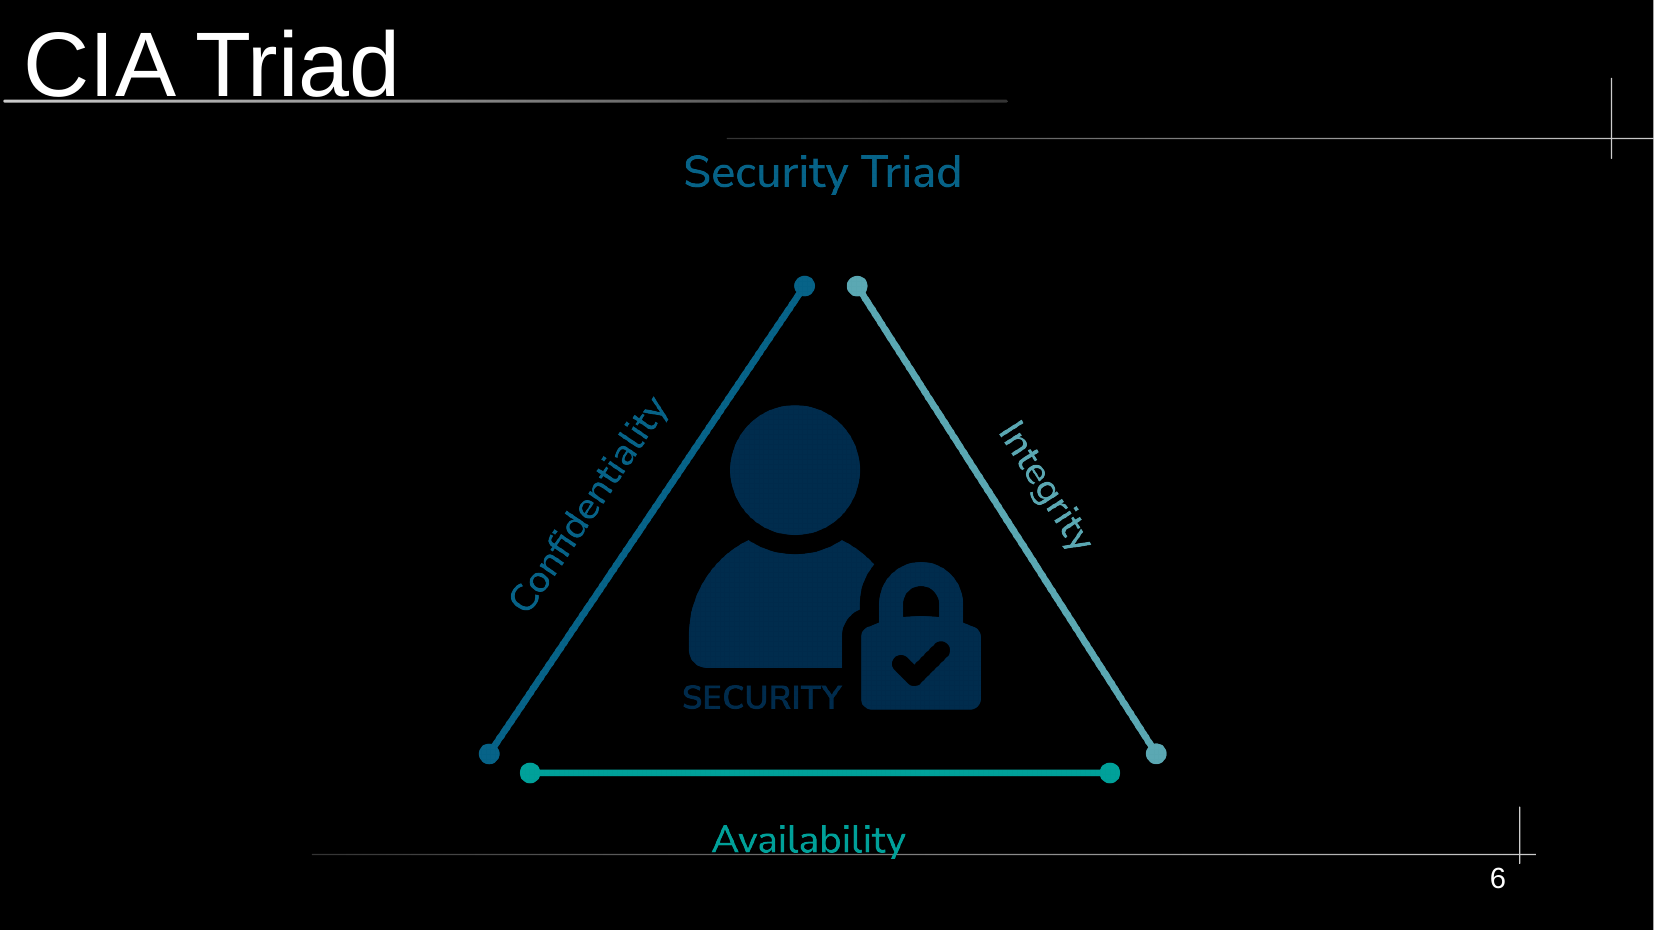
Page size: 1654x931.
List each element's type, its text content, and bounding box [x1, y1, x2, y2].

picture [369, 149, 1276, 863]
title CIA Triad [23, 11, 1589, 119]
